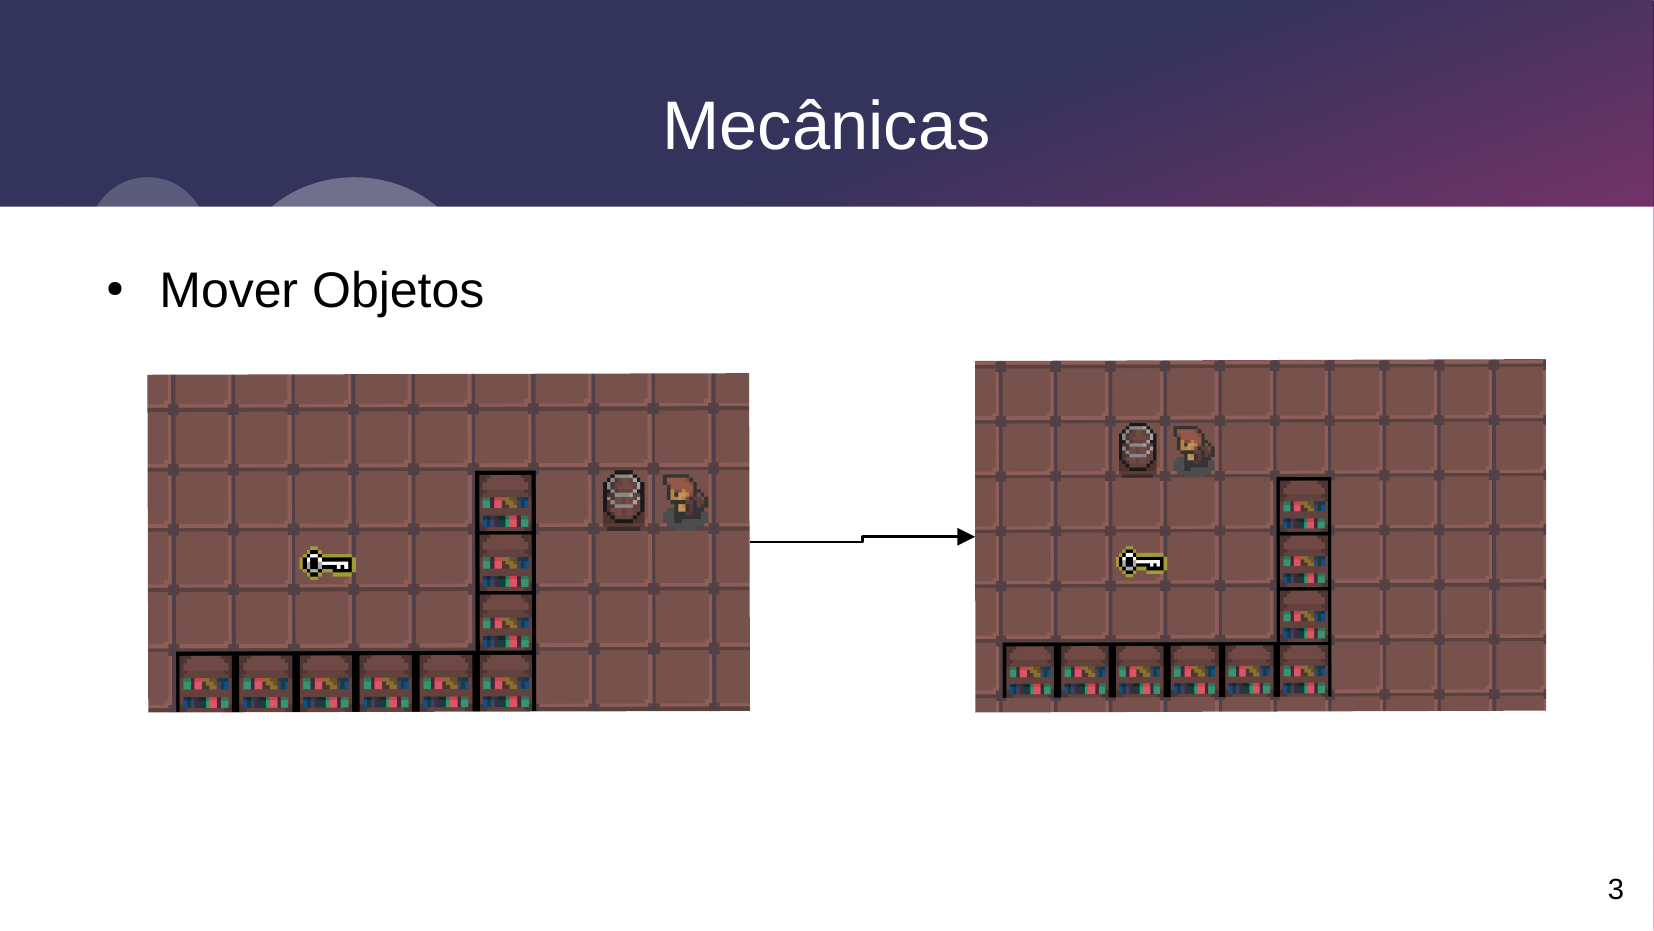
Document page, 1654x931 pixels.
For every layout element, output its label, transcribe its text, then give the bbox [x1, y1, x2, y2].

picture [975, 359, 1547, 713]
picture [147, 373, 751, 713]
title Mecânicas [88, 44, 1565, 207]
list Mover Objetos [88, 262, 1565, 854]
